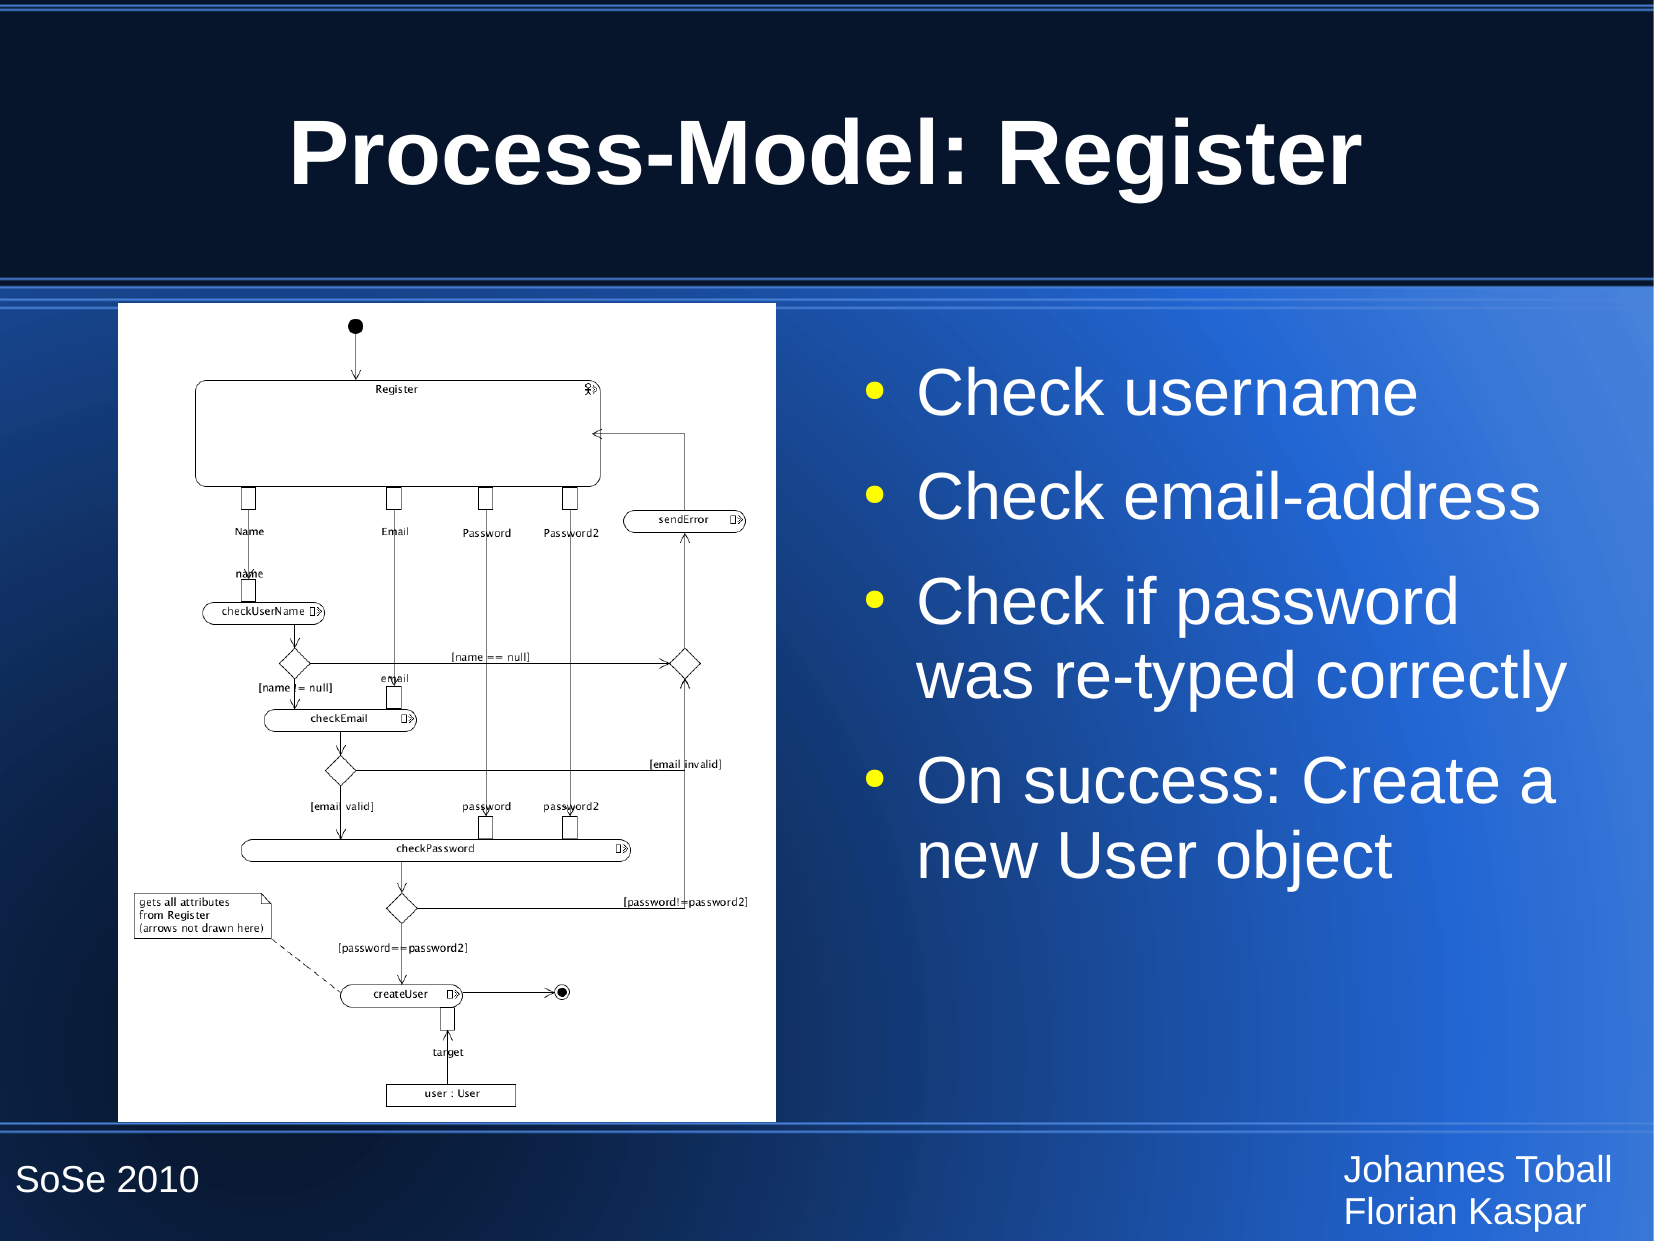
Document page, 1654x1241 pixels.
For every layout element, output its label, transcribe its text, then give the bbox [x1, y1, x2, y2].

list Check username Check email-address Check if password was re-typed correctly On success: Create a new User object [845, 355, 1572, 1159]
text_box SoSe 2010 [0, 1151, 325, 1209]
title Process-Model: Register [82, 56, 1571, 250]
text_box Johannes Toball Florian Kaspar [1328, 1141, 1654, 1241]
picture [0, 0, 1654, 1241]
